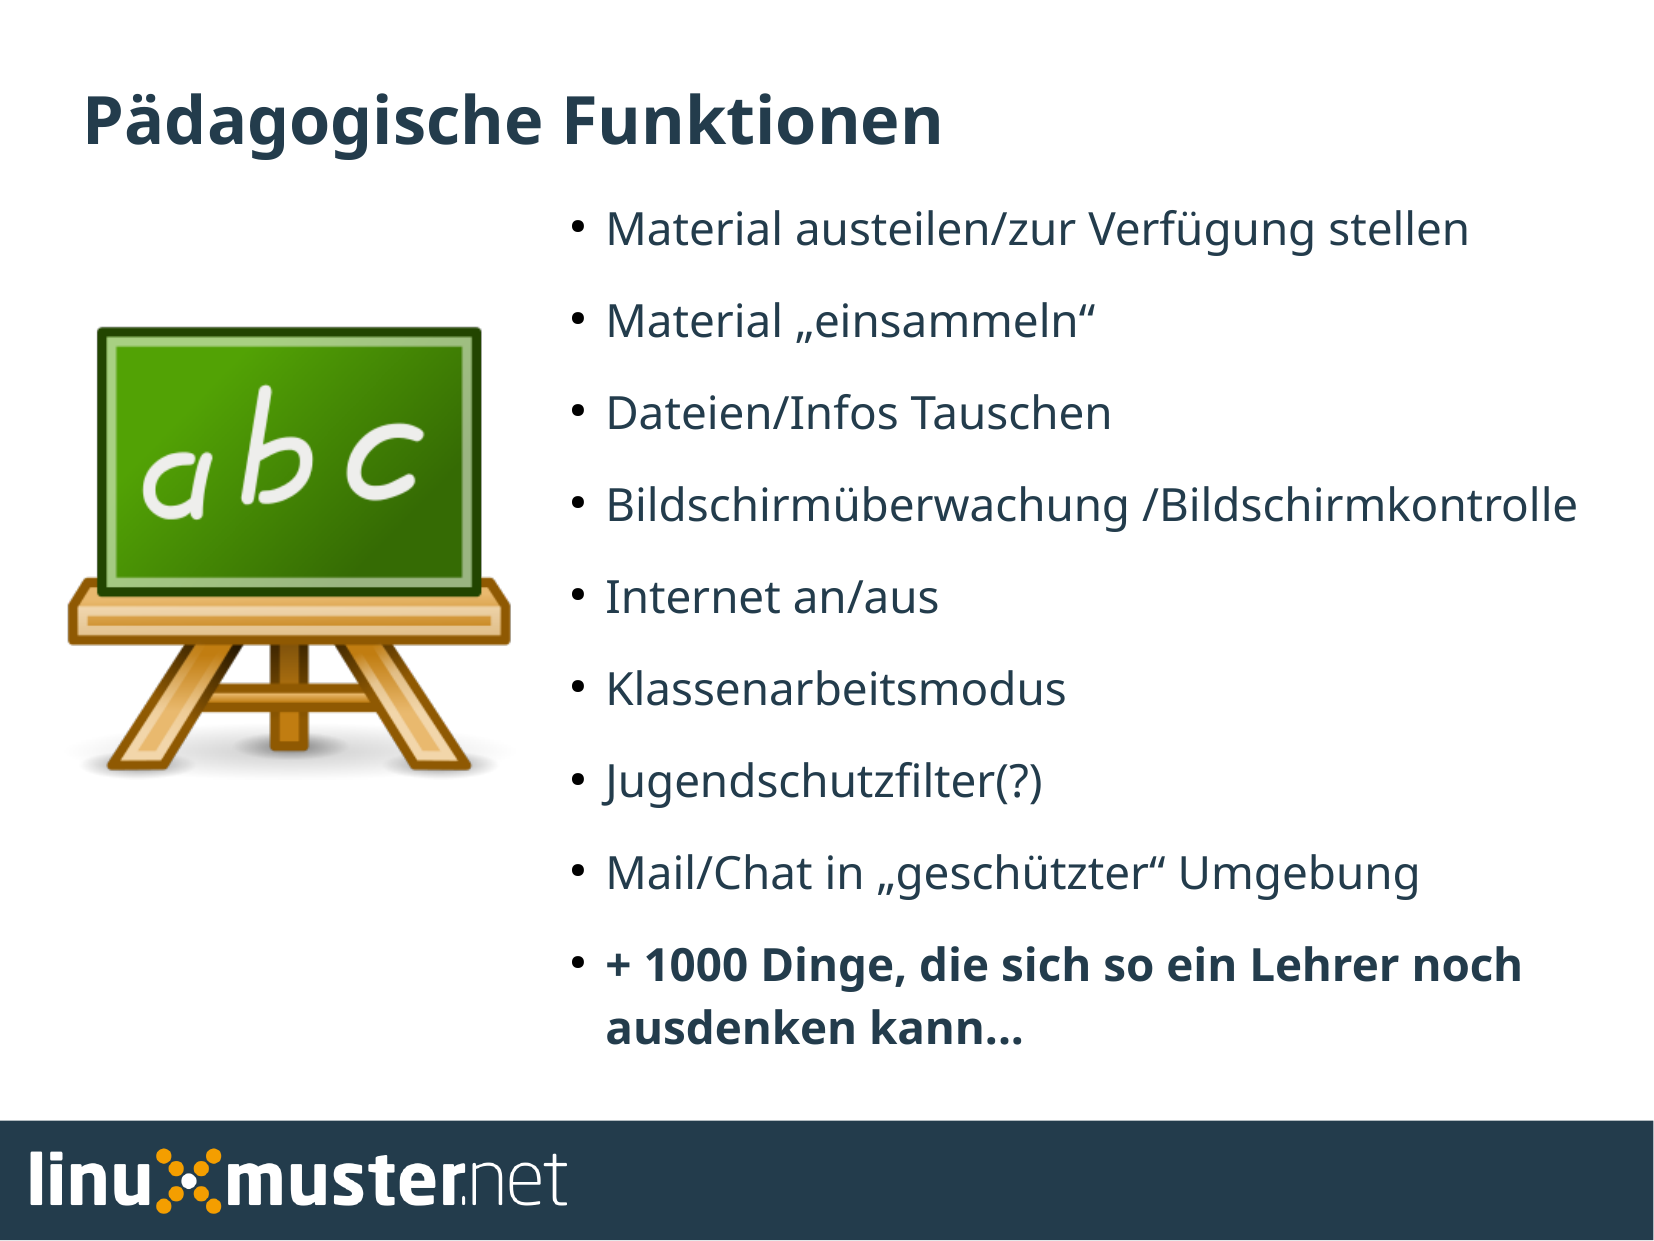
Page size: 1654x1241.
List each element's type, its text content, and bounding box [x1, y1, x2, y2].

picture [59, 318, 520, 780]
picture [6, 1127, 591, 1229]
title Pädagogische Funktionen [82, 49, 1571, 189]
text_box Material austeilen/zur Verfügung stellen Material „einsammeln“ Dateien/Infos Tauschen Bildschirmüberwachung /Bildschirmkontrolle Internet an/aus Klassenarbeitsmodus Jugendschutzfilter(?) Mail/Chat in „geschützter“ Umgebung + 1000 Dinge, die sich so ein Lehrer noch ausdenken kann... [555, 188, 1595, 1029]
